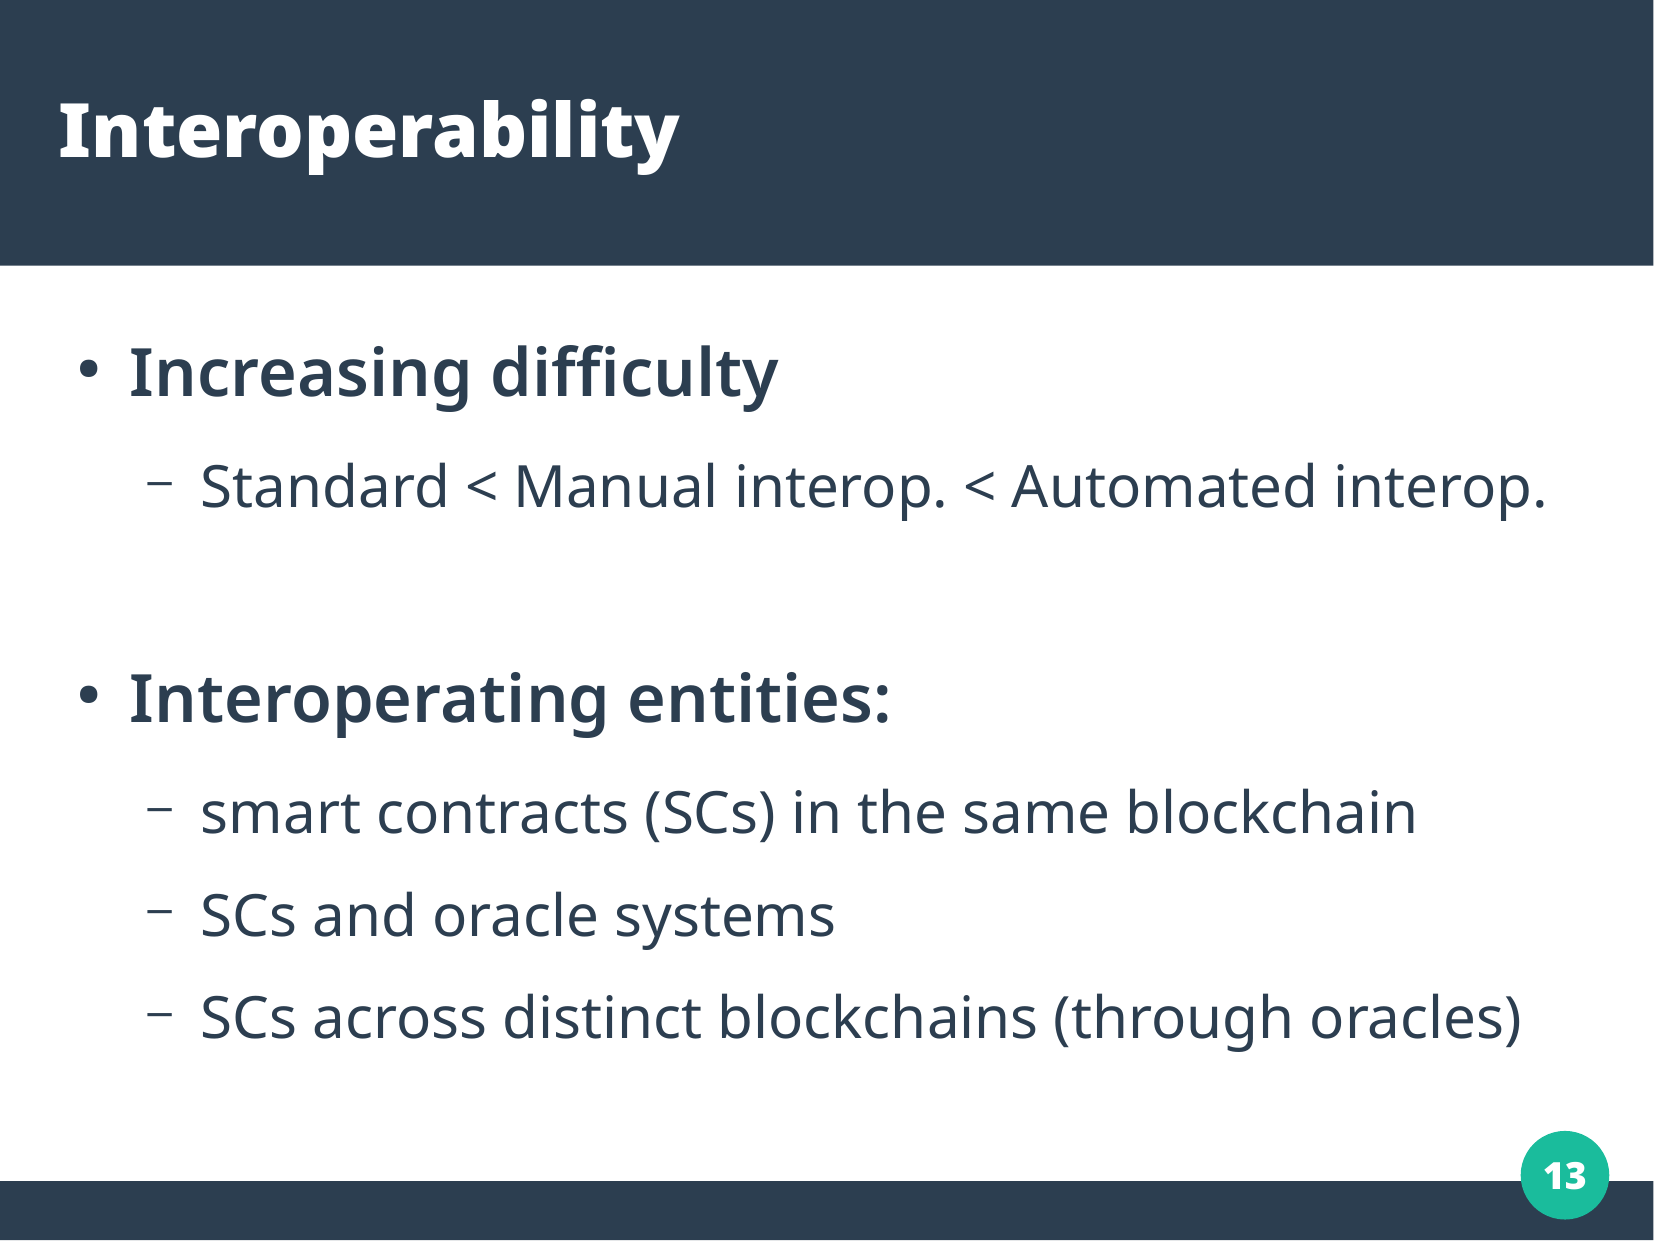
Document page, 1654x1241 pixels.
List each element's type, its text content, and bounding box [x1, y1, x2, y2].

title Interoperability [59, 49, 1595, 207]
list Increasing difficulty Standard < Manual interop. < Automated interop. Interoperating entities: smart contracts (SCs) in the same blockchain SCs and oracle systems SCs across distinct blockchains (through oracles) [59, 324, 1595, 1152]
